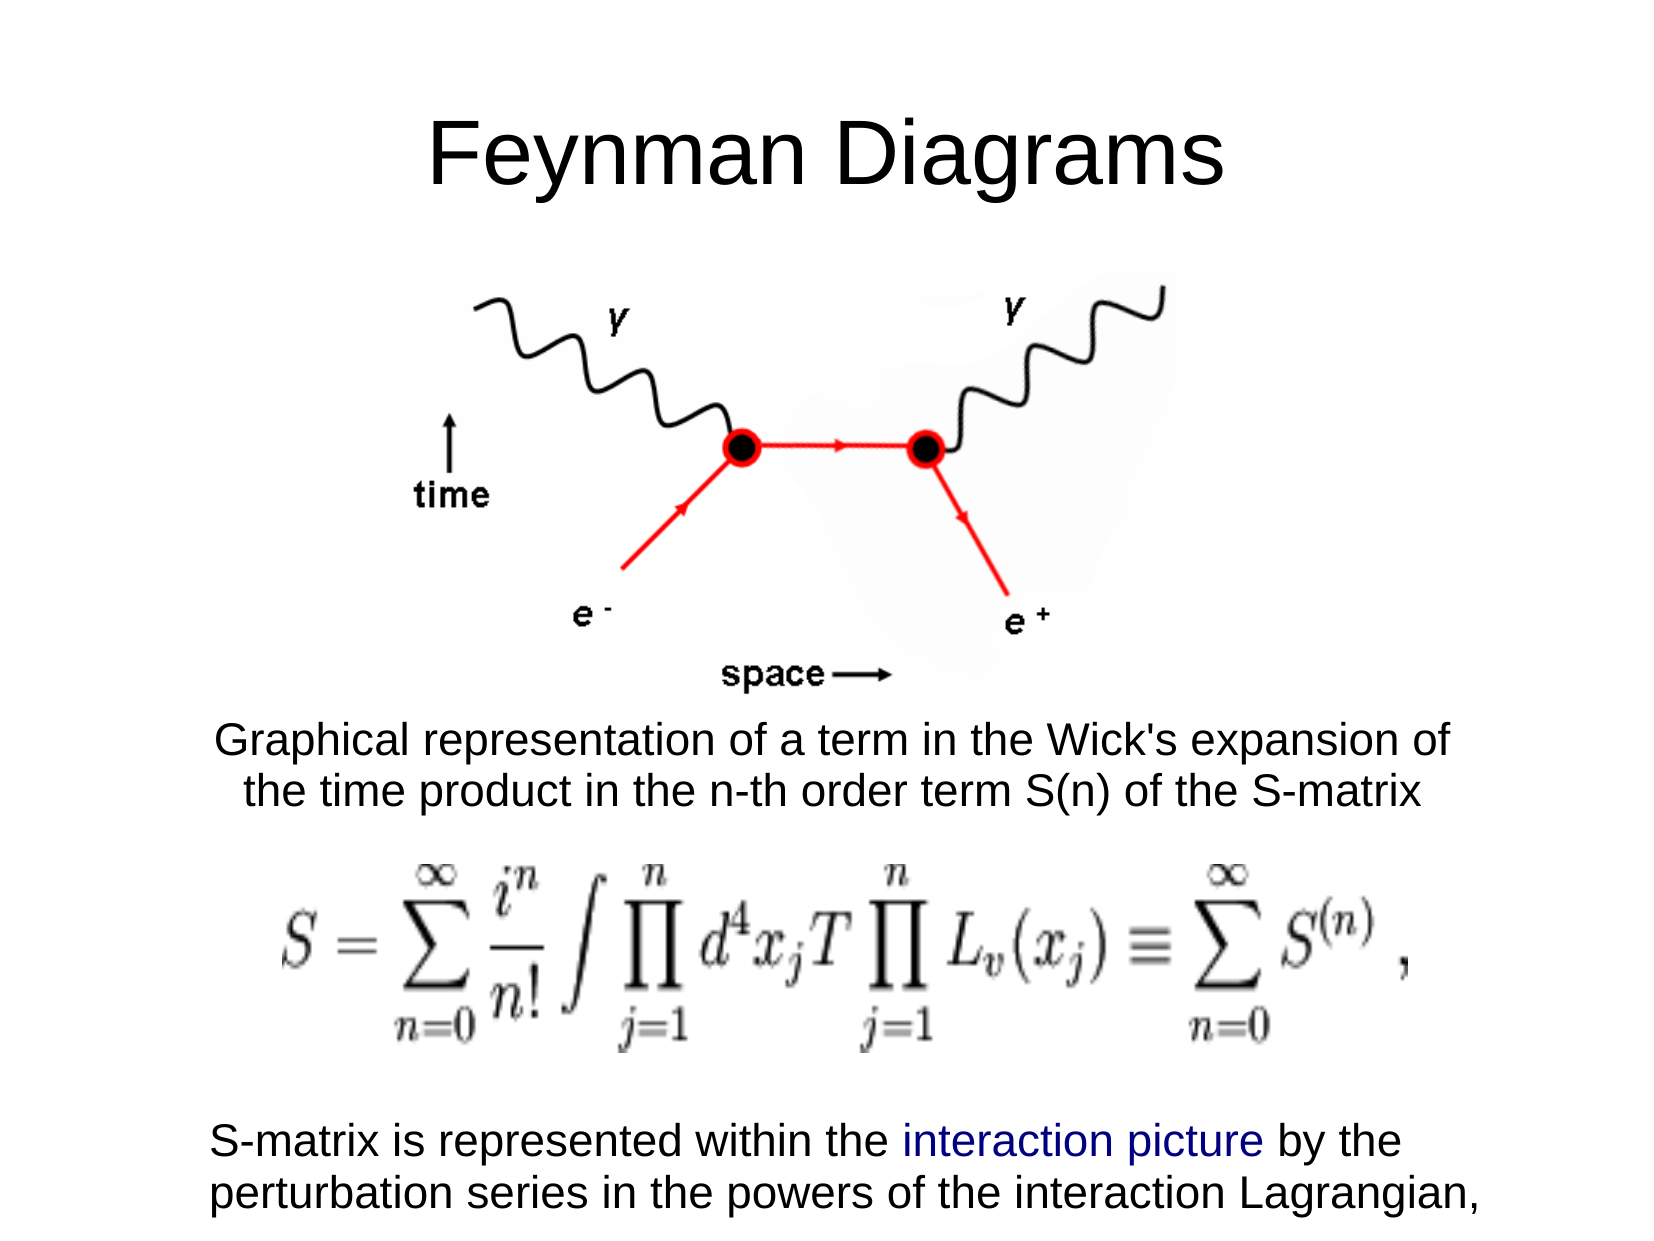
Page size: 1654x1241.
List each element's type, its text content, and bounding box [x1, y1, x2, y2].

title Feynman Diagrams [82, 56, 1571, 250]
text_box Graphical representation of a term in the Wick's expansion of the time product in the n-th order term S(n) of the S-matrix [177, 706, 1489, 824]
picture [400, 250, 1175, 706]
text_box S-matrix is represented within the interaction picture by the perturbation series in the powers of the interaction Lagrangian, [194, 1107, 1511, 1226]
picture [282, 864, 1408, 1053]
